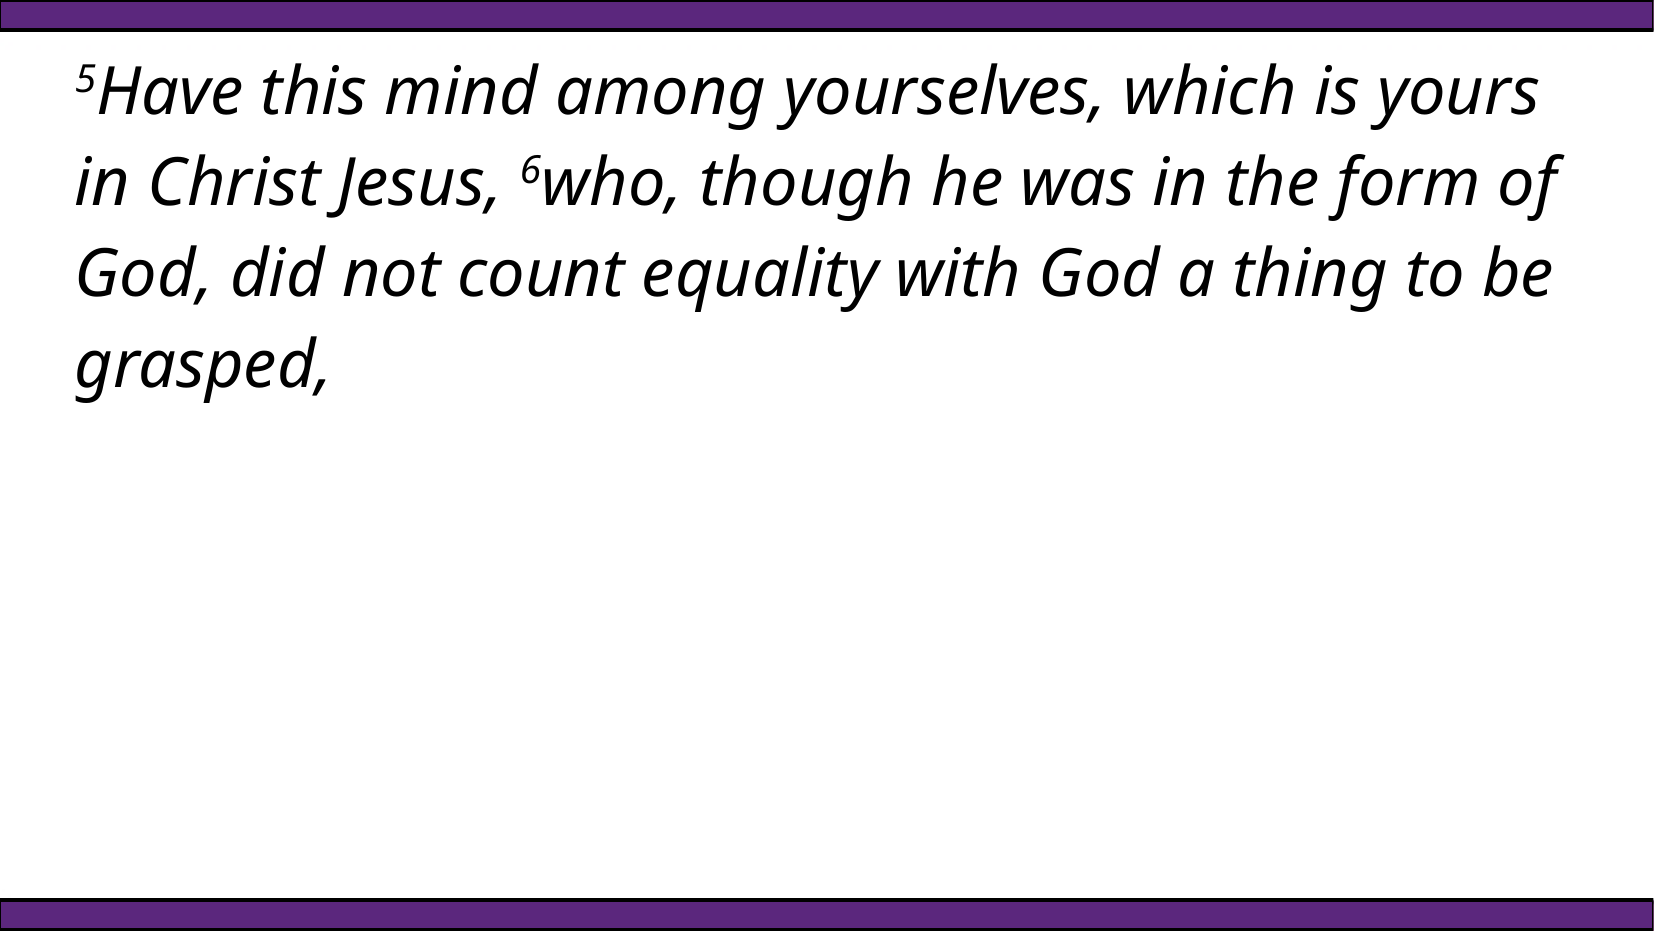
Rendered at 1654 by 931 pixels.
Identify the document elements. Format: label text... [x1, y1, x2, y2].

text_box 5Have this mind among yourselves, which is yours in Christ Jesus, 6who, though he was in the form of God, did not count equality with God a thing to be grasped, [60, 36, 1591, 407]
picture [0, 31, 1654, 900]
text_box [0, 900, 1654, 931]
text_box [0, 0, 1654, 31]
